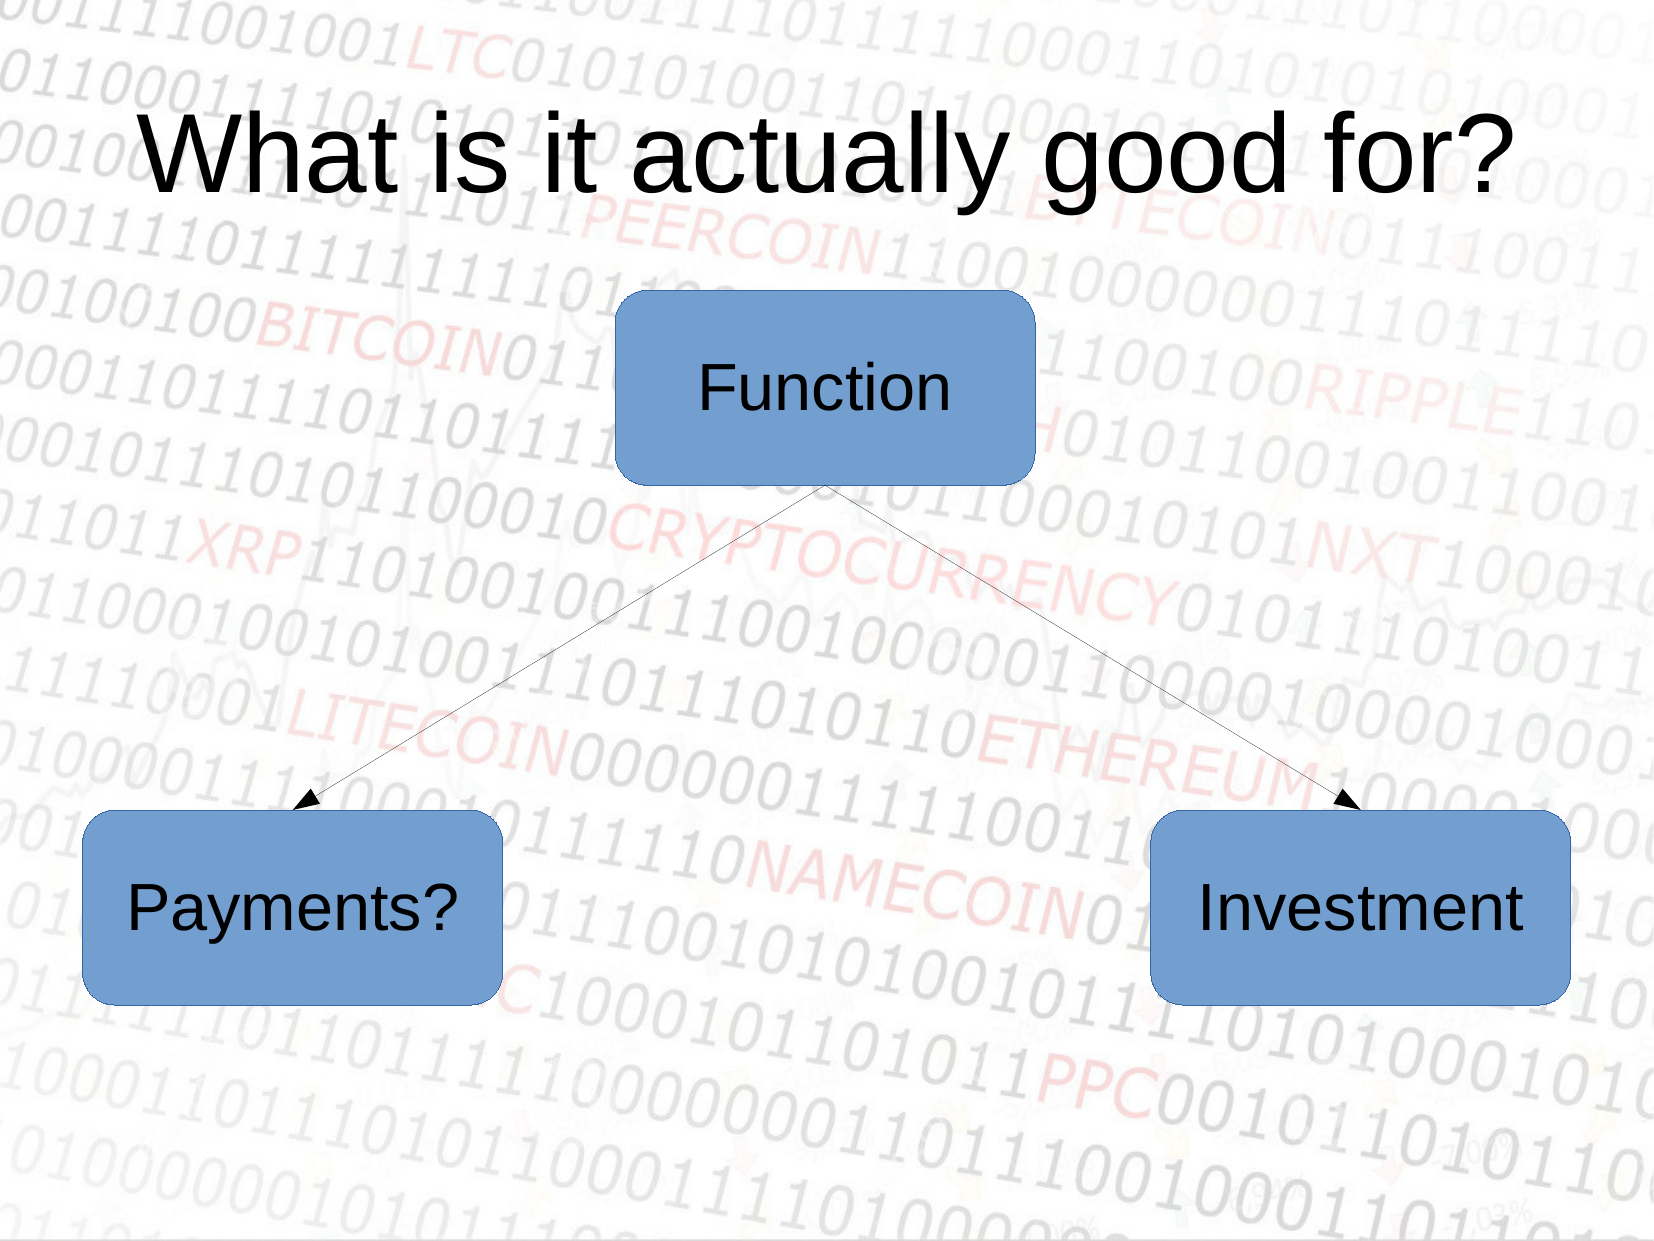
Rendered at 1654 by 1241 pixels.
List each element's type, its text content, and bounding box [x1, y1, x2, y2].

title What is it actually good for? [82, 49, 1571, 257]
text_box Investment [1150, 810, 1571, 1006]
picture [0, 0, 1654, 1241]
text_box Function [615, 290, 1036, 486]
text_box Payments? [82, 810, 503, 1006]
